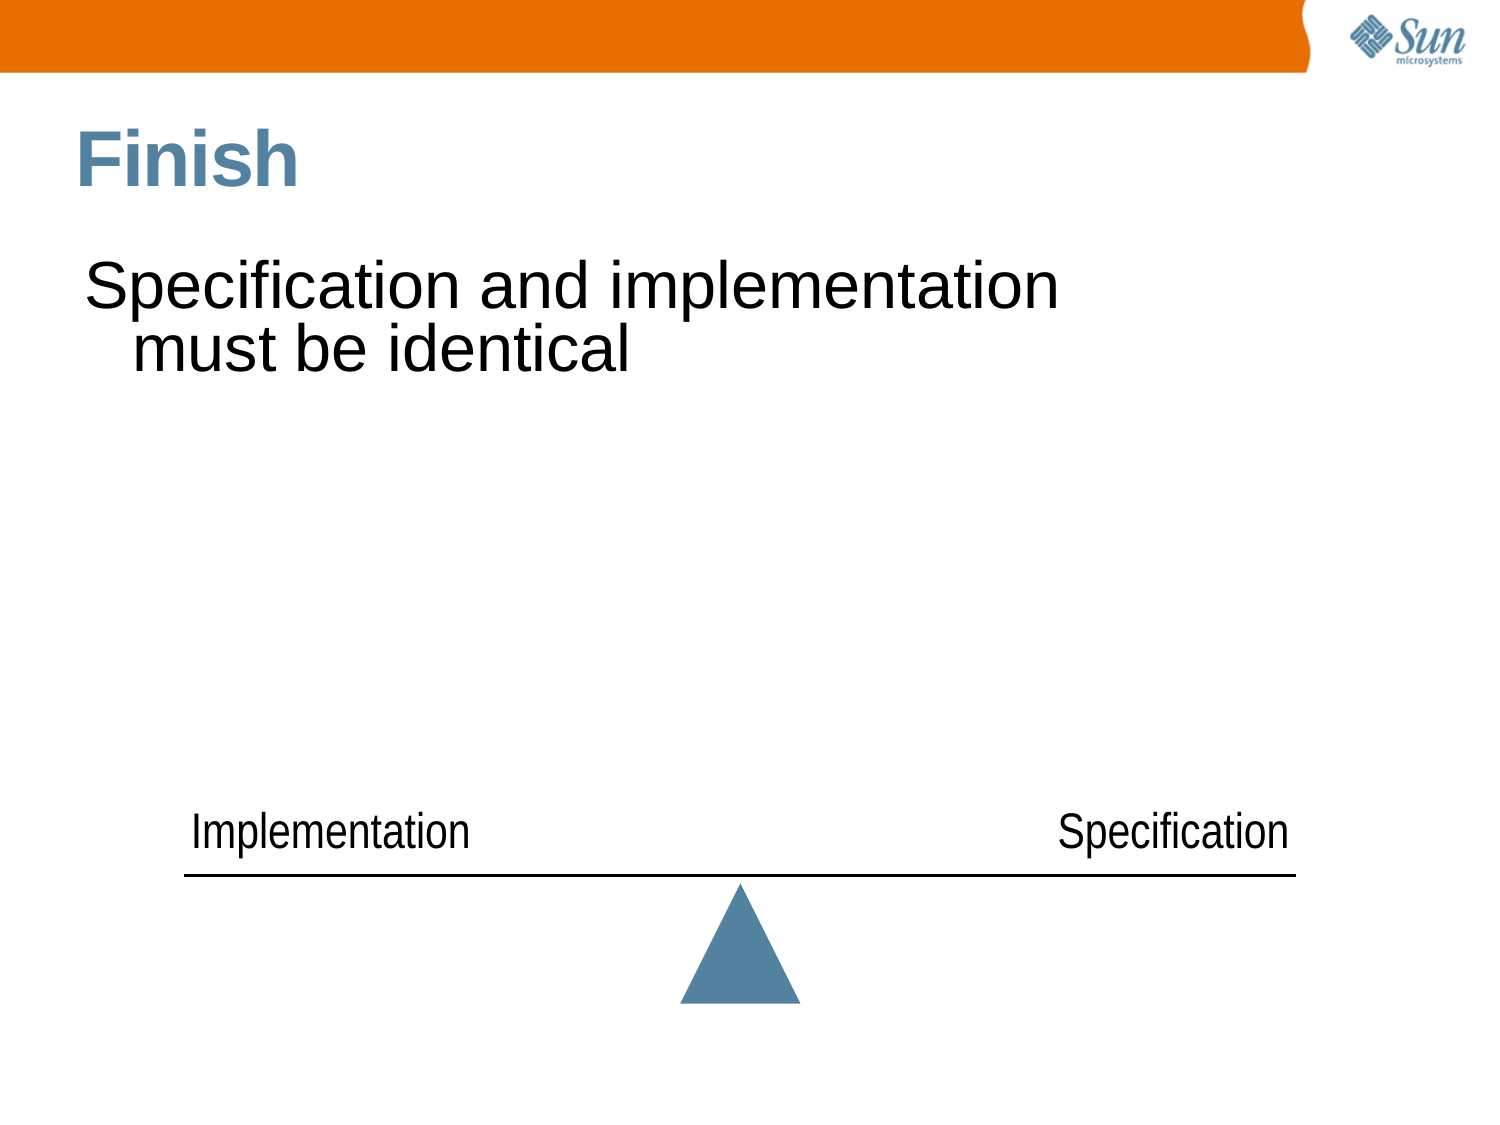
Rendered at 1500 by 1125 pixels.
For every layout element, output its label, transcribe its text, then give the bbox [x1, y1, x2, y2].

title Finish [75, 122, 1438, 228]
text_box [680, 883, 801, 1004]
text_box Implementation [190, 809, 466, 866]
text_box Specification [1057, 809, 1286, 866]
picture [0, 0, 1500, 75]
list Specification and implementation must be identical [64, 257, 1402, 1017]
